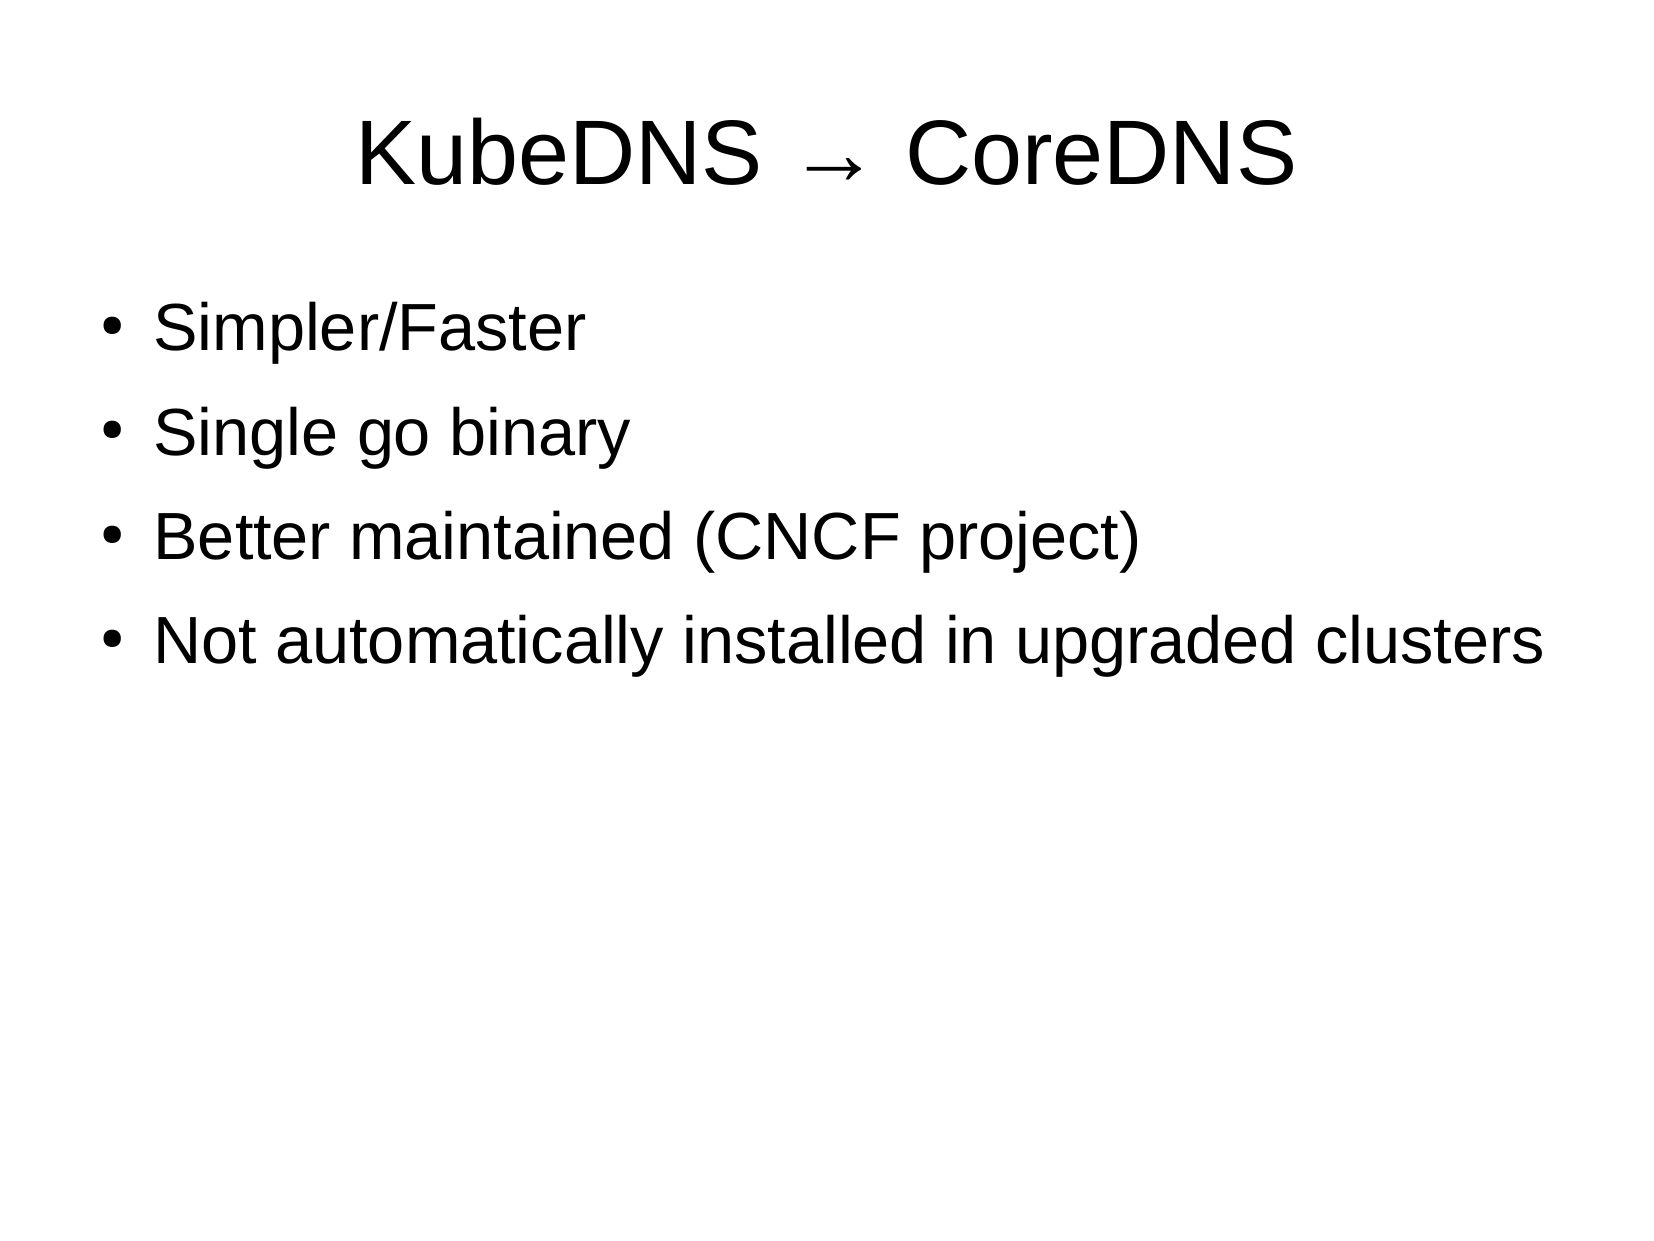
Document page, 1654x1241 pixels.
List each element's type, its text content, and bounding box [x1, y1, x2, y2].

title KubeDNS → CoreDNS [82, 49, 1571, 257]
list Simpler/Faster Single go binary Better maintained (CNCF project) Not automatically installed in upgraded clusters [82, 290, 1571, 1010]
